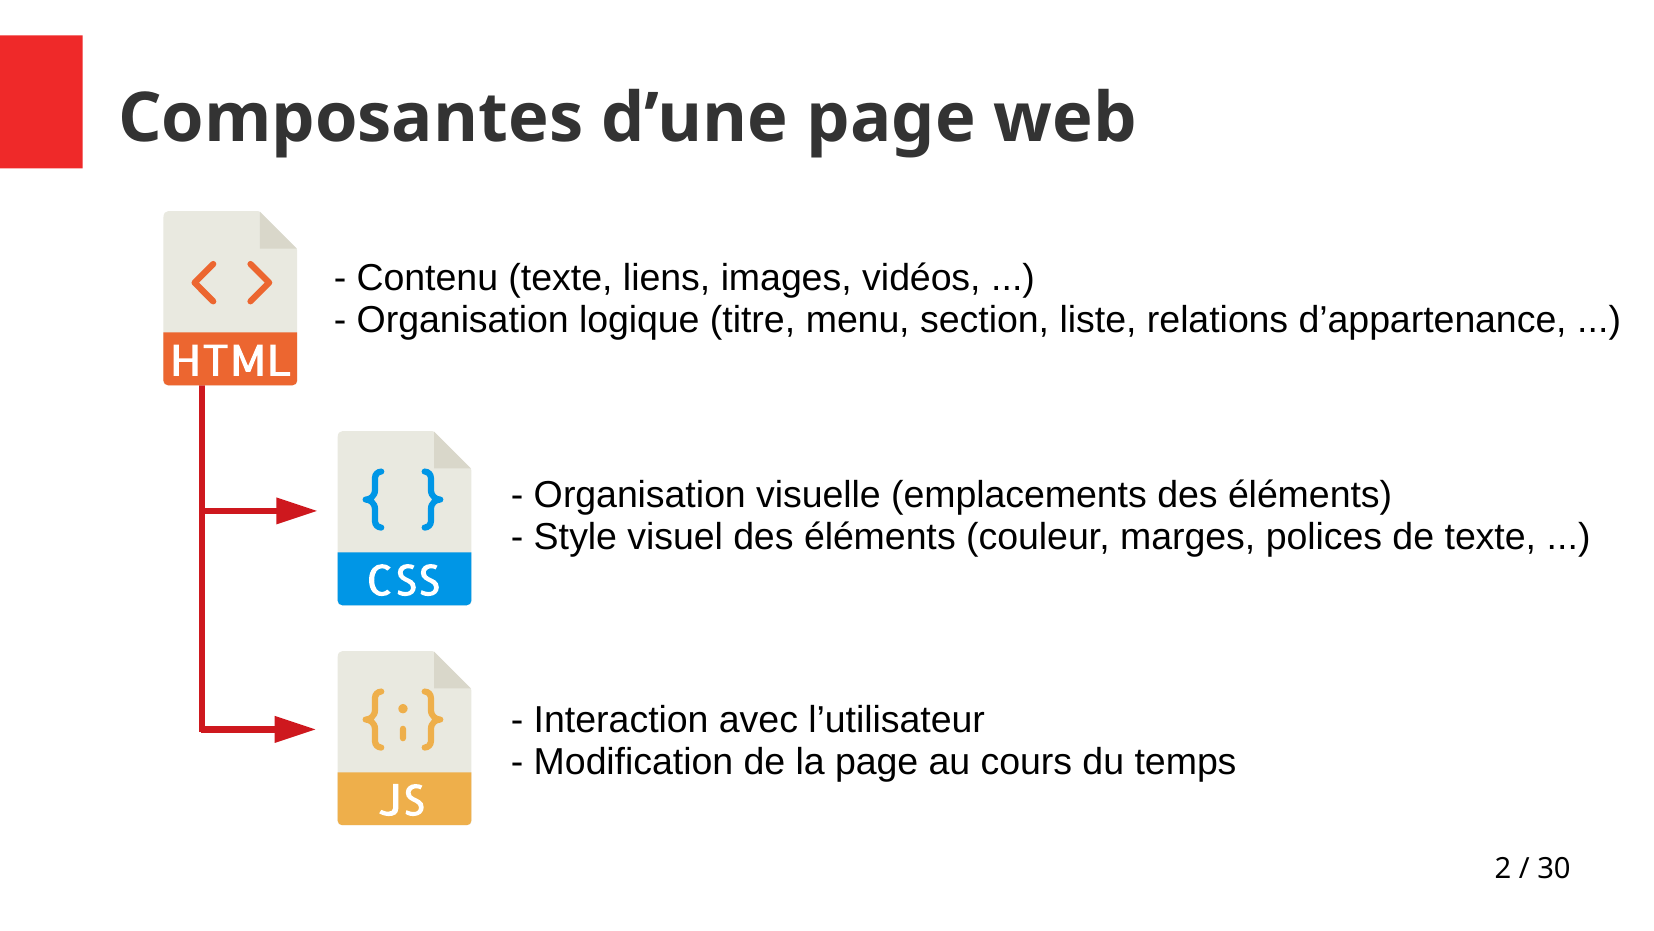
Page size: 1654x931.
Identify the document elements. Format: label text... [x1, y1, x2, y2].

title Composantes d’une page web [118, 37, 1571, 193]
picture [315, 649, 494, 827]
picture [315, 429, 494, 607]
text_box - Organisation visuelle (emplacements des éléments) - Style visuel des éléments (couleur, marges, polices de texte, ...) [496, 466, 1654, 579]
picture [141, 209, 319, 387]
text_box - Contenu (texte, liens, images, vidéos, ...) - Organisation logique (titre, menu, section, liste, relations d’appartenance, ...) [318, 248, 1654, 390]
text_box - Interaction avec l’utilisateur - Modification de la page au cours du temps [496, 690, 1654, 804]
